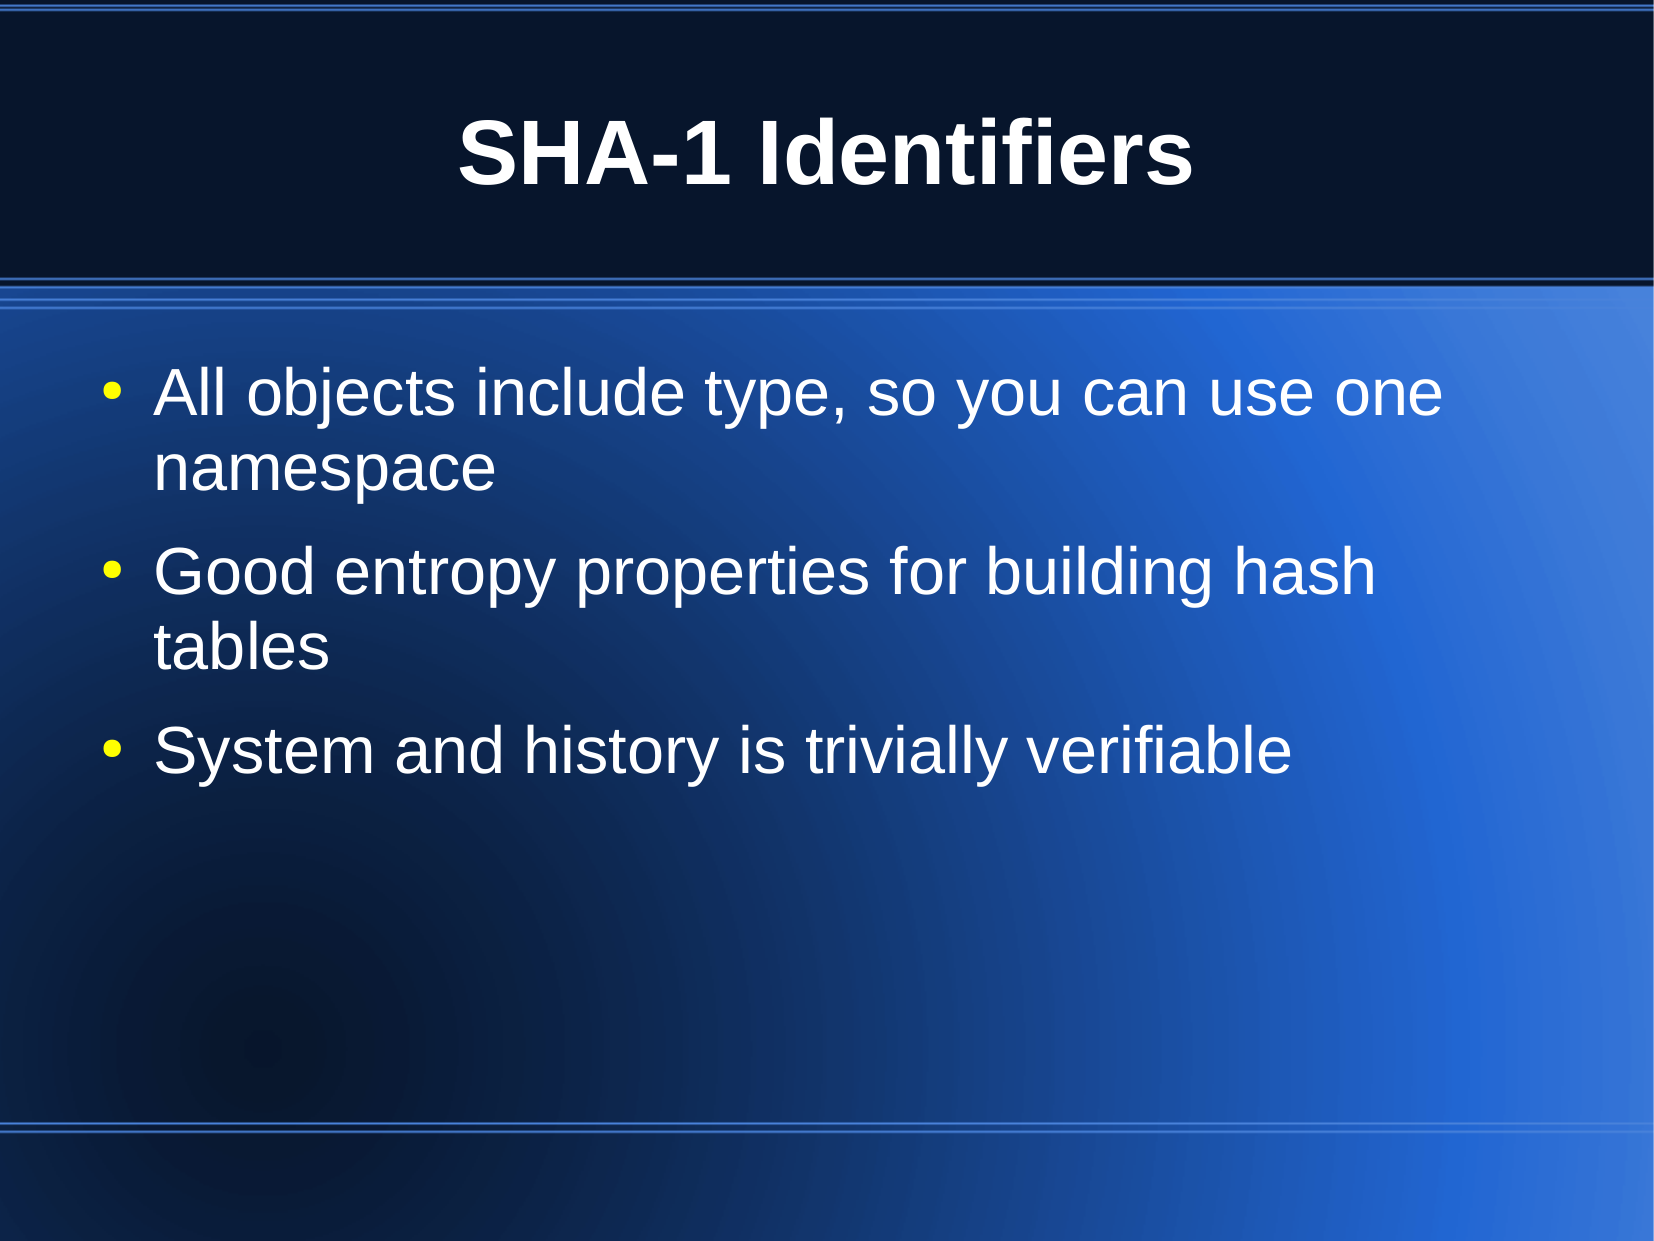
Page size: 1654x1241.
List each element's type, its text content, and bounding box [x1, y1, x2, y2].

title SHA-1 Identifiers [82, 56, 1571, 250]
list All objects include type, so you can use one namespace Good entropy properties for building hash tables System and history is trivially verifiable [82, 355, 1571, 1043]
picture [0, 0, 1654, 1241]
